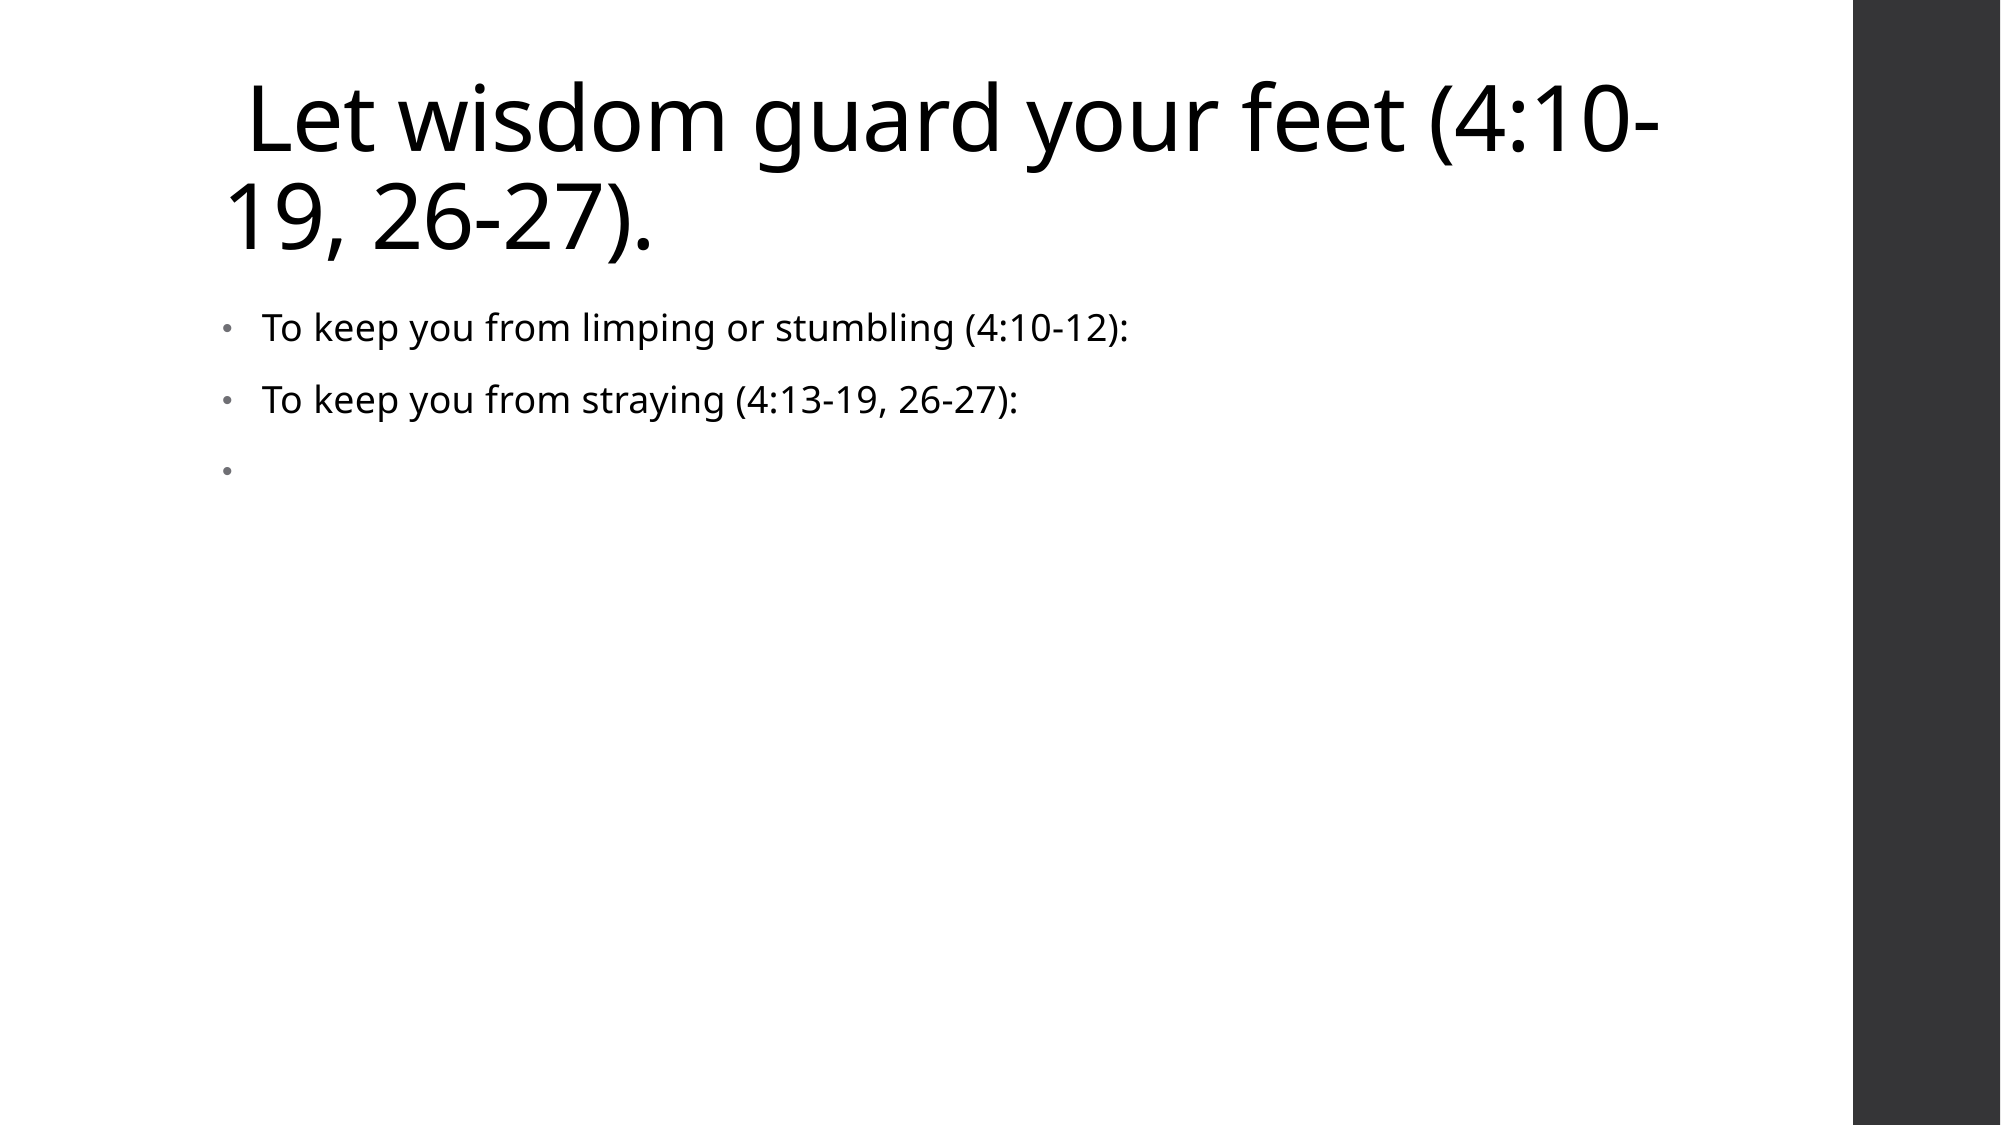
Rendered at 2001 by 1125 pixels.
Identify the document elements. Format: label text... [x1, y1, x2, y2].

title Let wisdom guard your feet (4:10-19, 26-27). [206, 60, 1797, 278]
list To keep you from limping or stumbling (4:10-12): To keep you from straying (4:13-19, 26-27): [206, 299, 1617, 1014]
